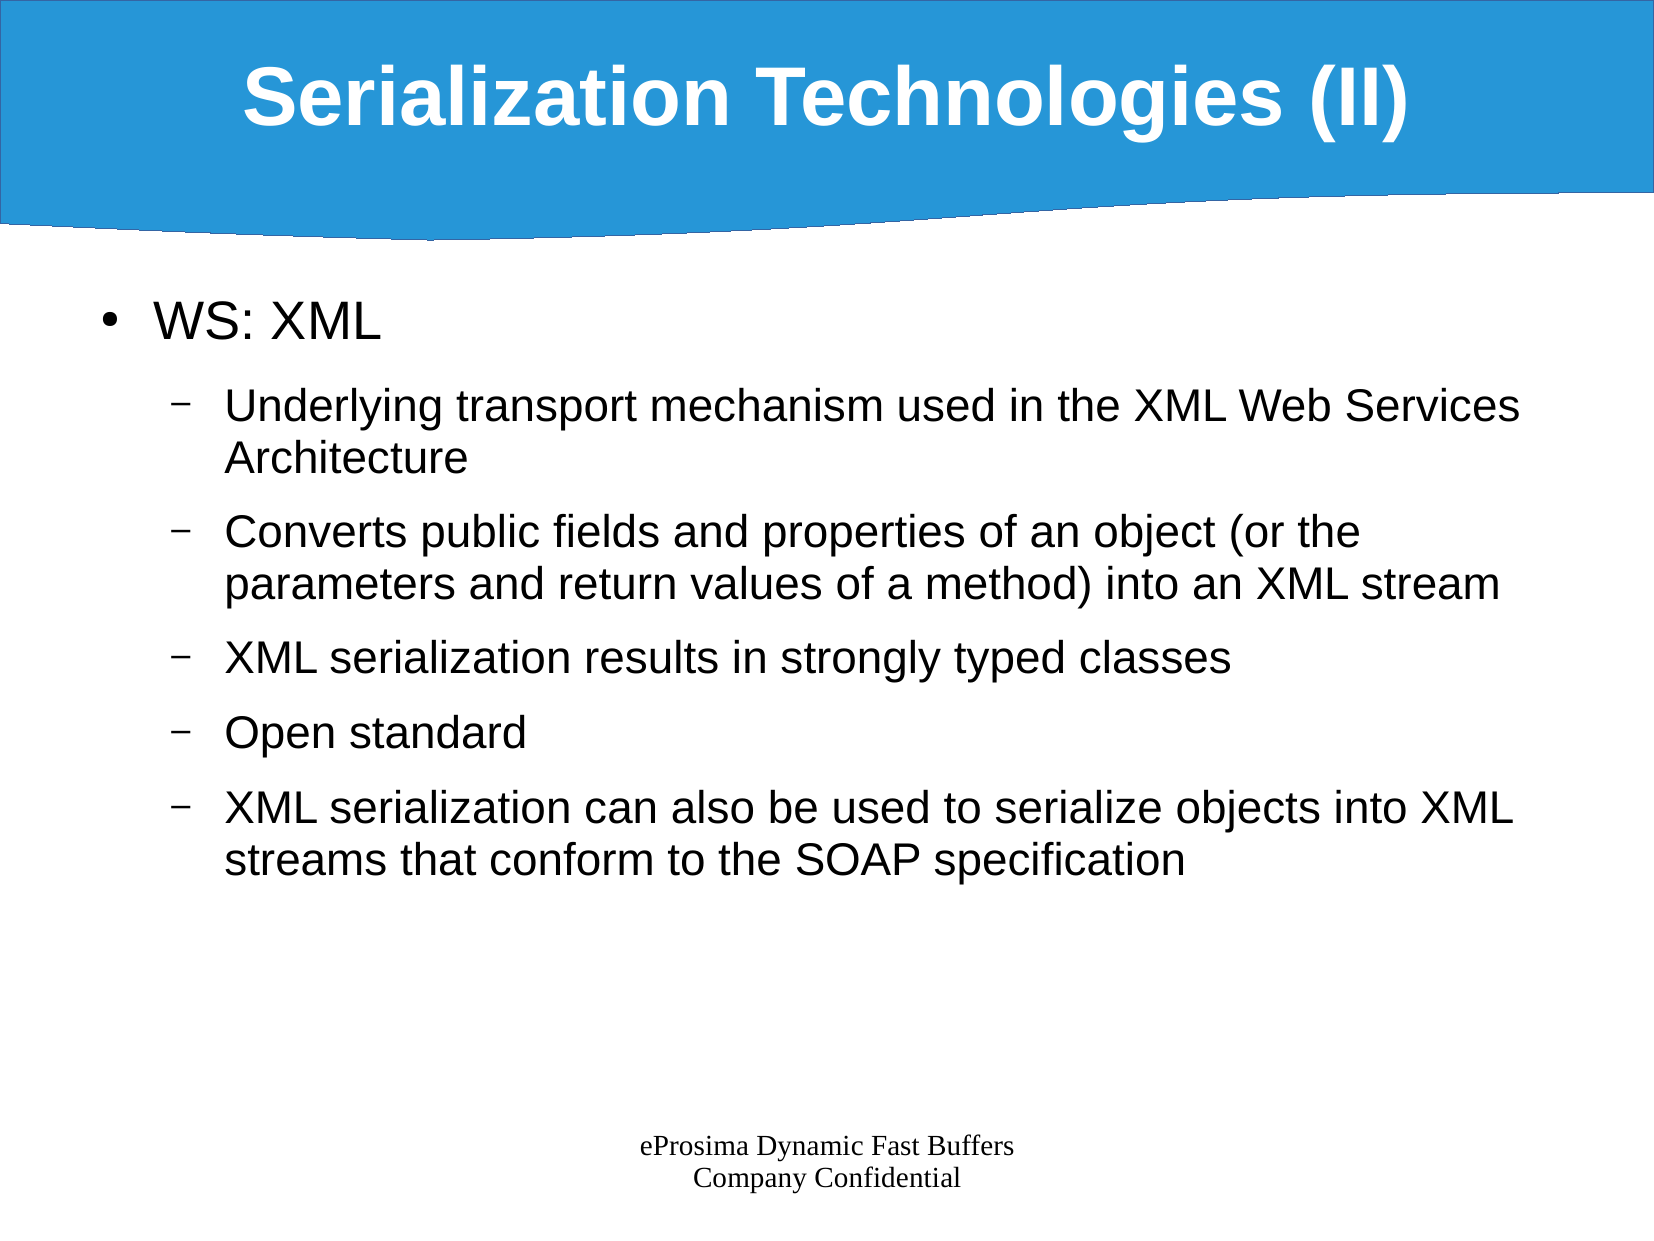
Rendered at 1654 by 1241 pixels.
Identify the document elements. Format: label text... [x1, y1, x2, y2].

text_box Serialization Technologies (II) [0, 0, 1654, 241]
list WS: XML Underlying transport mechanism used in the XML Web Services Architecture Converts public fields and properties of an object (or the parameters and return values of a method) into an XML stream XML serialization results in strongly typed classes Open standard XML serialization can also be used to serialize objects into XML streams that conform to the SOAP specification [82, 290, 1571, 1141]
